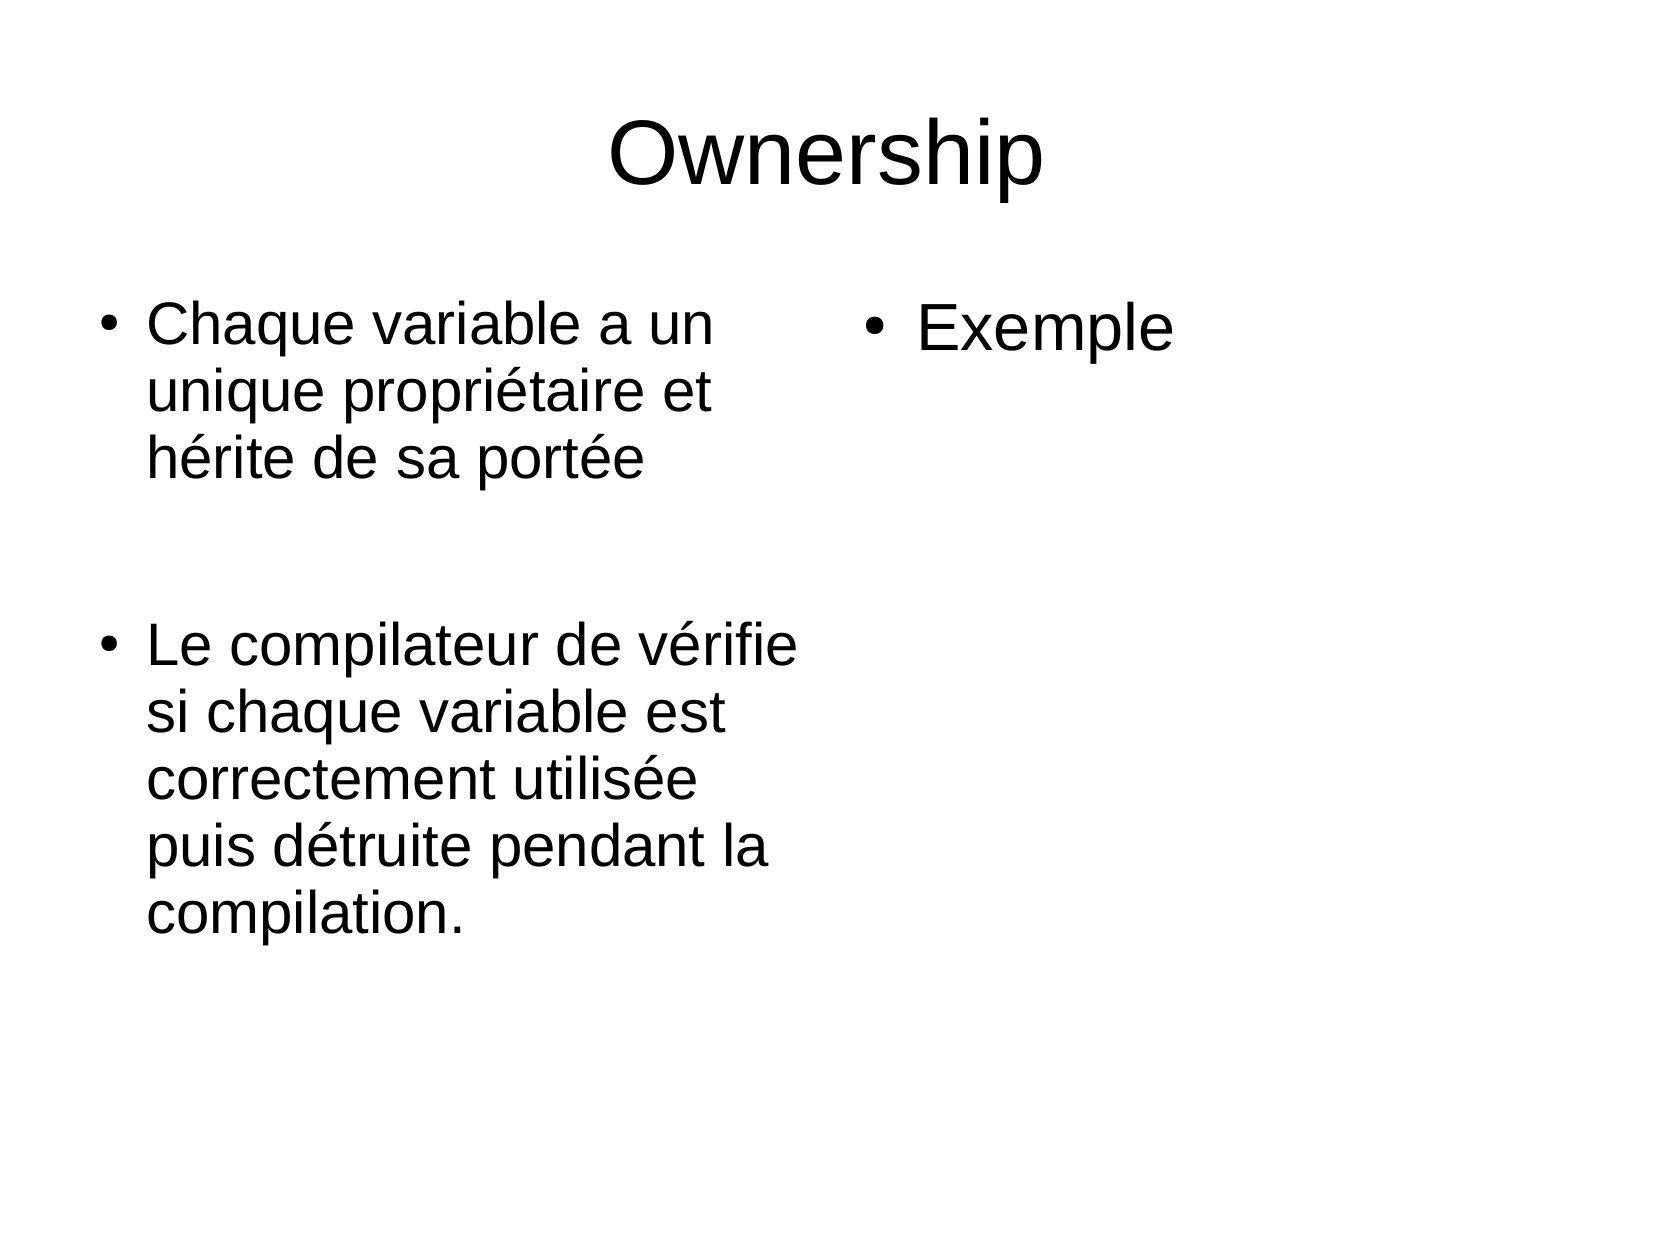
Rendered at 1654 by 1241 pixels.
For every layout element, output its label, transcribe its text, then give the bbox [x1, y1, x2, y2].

list Exemple [845, 290, 1572, 1010]
title Ownership [82, 49, 1571, 257]
list Chaque variable a un unique propriétaire et hérite de sa portée Le compilateur de vérifie si chaque variable est correctement utilisée puis détruite pendant la compilation. [82, 290, 809, 1010]
